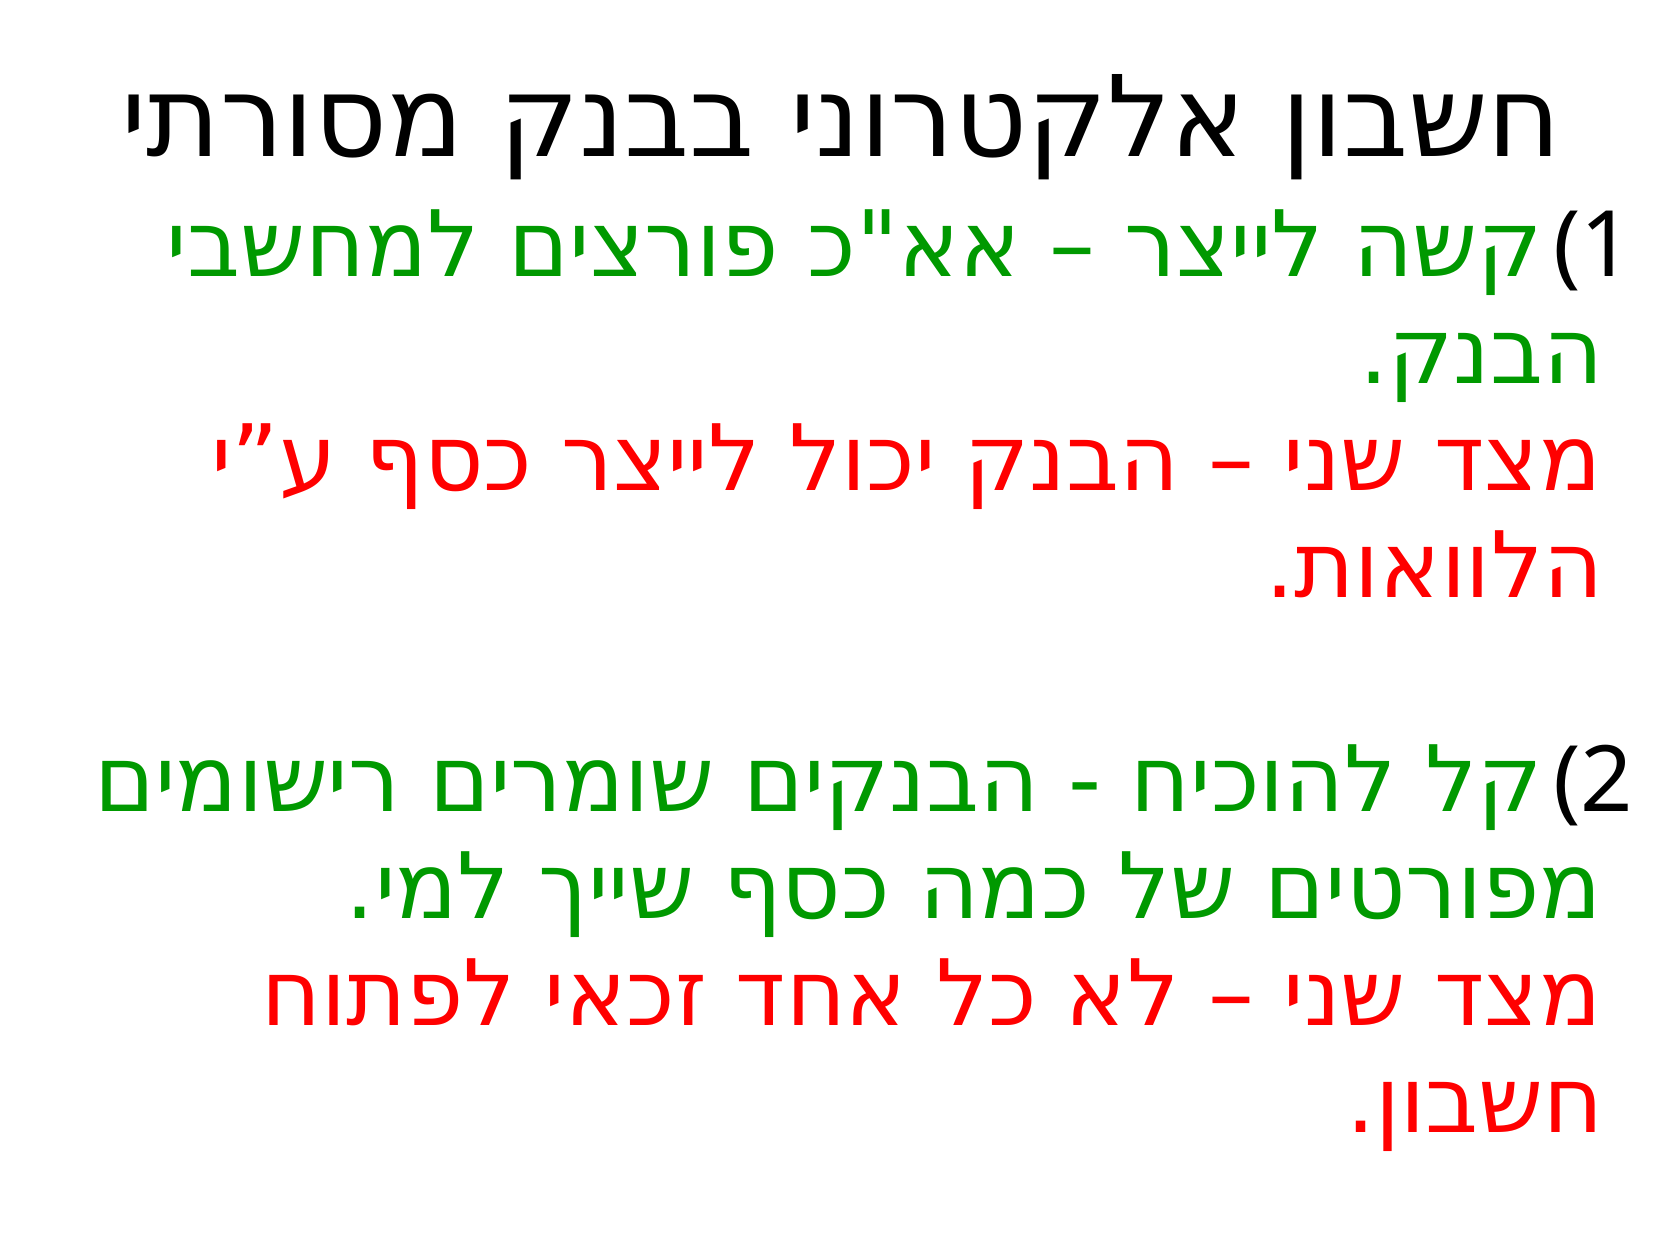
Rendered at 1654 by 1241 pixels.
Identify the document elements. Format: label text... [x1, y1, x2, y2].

text_box קשה לייצר – אא"כ פורצים למחשבי הבנק. מצד שני – הבנק יכול לייצר כסף ע”י הלוואות. קל להוכיח - הבנקים שומרים רישומים מפורטים של כמה כסף שייך למי. מצד שני – לא כל אחד זכאי לפתוח חשבון. אי אפשר לשכפל - הבנקים מפקחים על היתרות, כל קניה מורידה את היתרה שלך. מצד שני – תיתכן מעילה או פריצה. [15, 183, 1654, 1214]
text_box חשבון אלקטרוני בבנק מסורתי [60, 45, 1624, 183]
